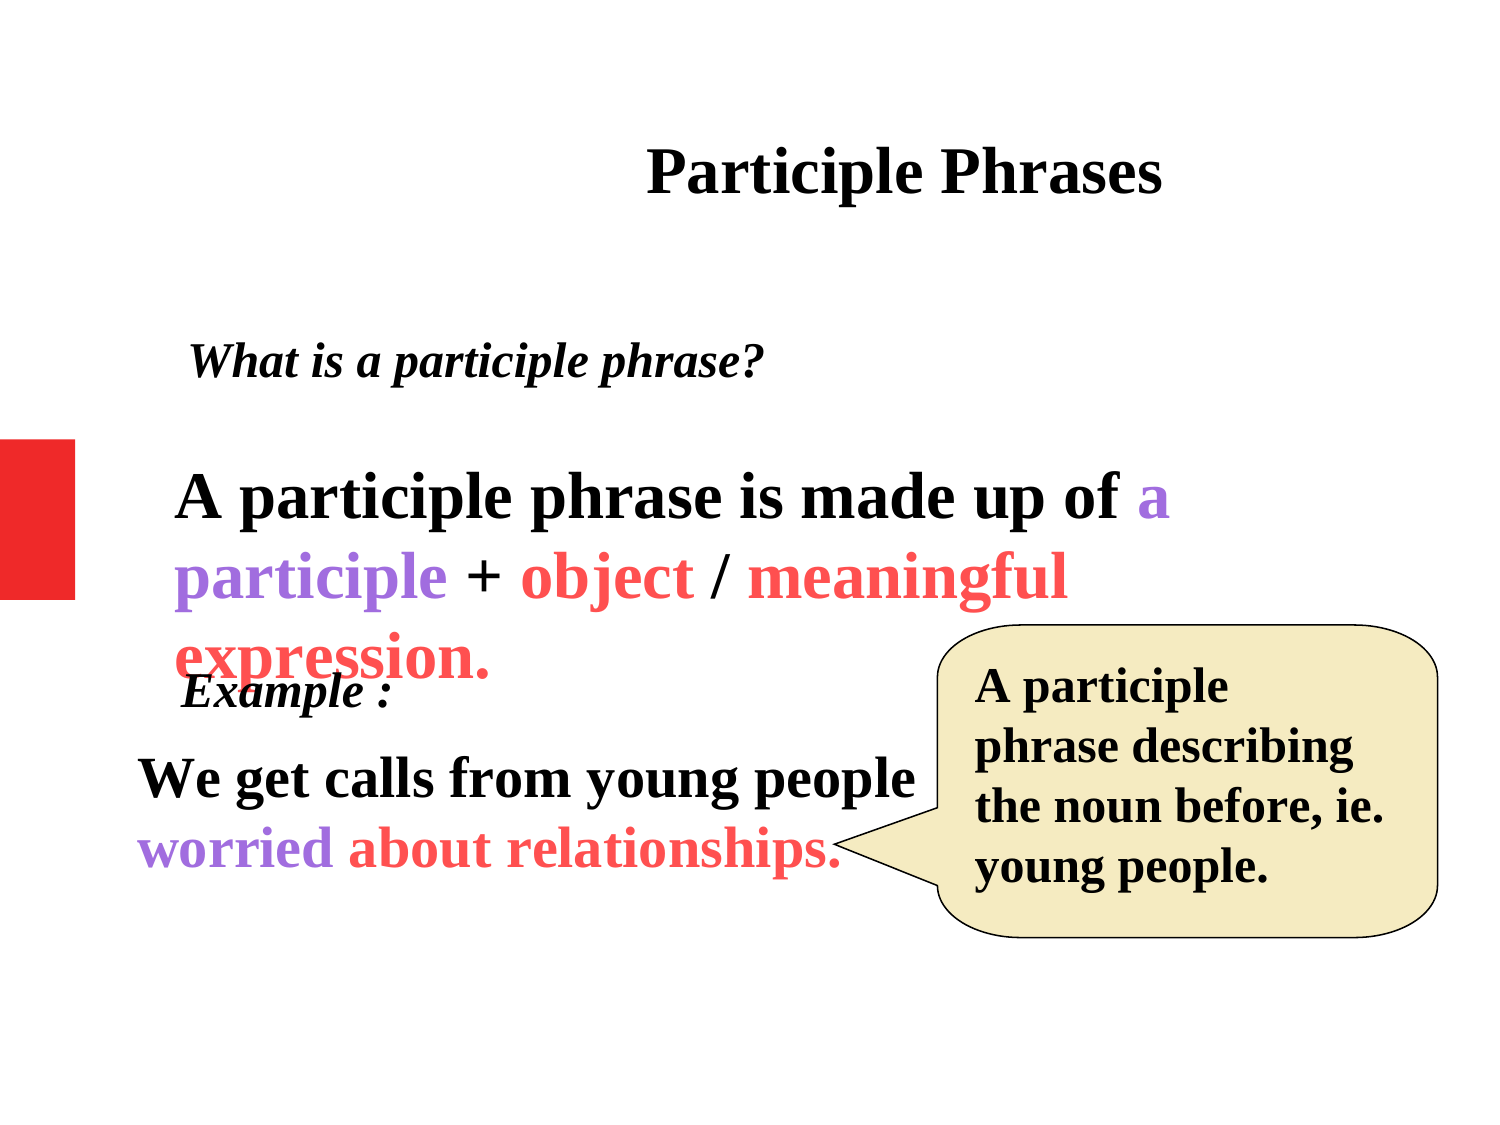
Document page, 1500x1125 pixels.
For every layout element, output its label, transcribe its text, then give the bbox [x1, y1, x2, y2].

text_box What is a participle phrase? [172, 319, 1026, 395]
text_box We get calls from young people worried about relationships. [122, 731, 937, 888]
text_box Participle Phrases [359, 119, 1450, 215]
text_box Example : [166, 649, 601, 726]
text_box A participle phrase is made up of a participle + object / meaningful expression. [159, 444, 1401, 700]
text_box [834, 624, 1438, 938]
text_box A participle phrase describing the noun before, ie. young people. [959, 644, 1401, 900]
